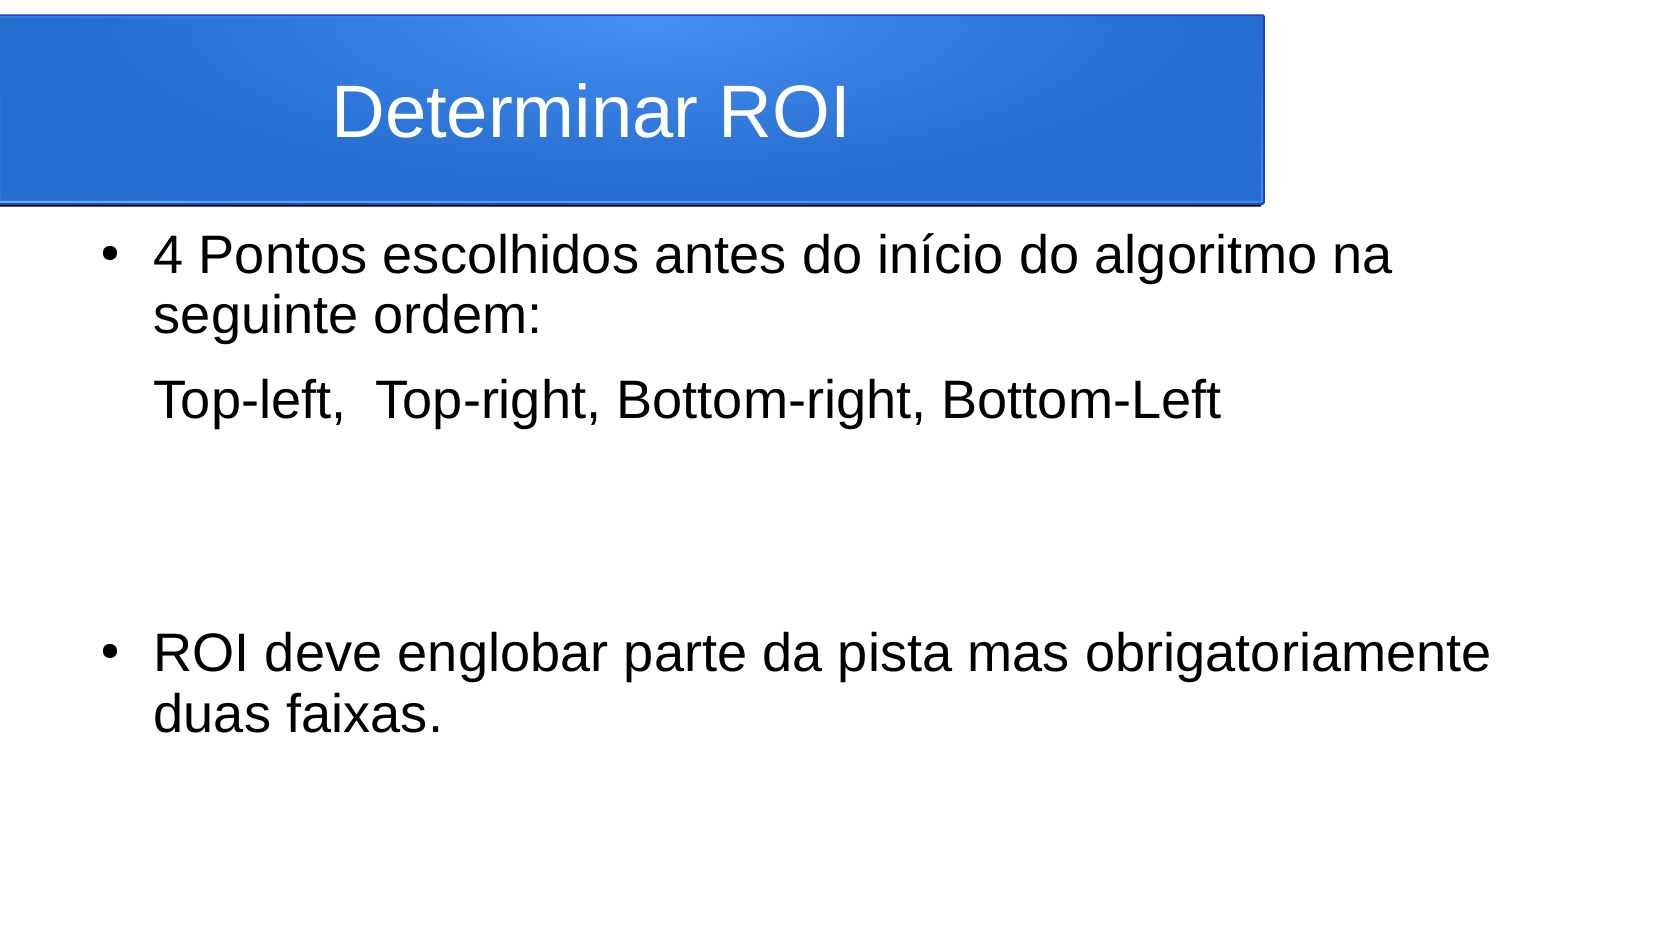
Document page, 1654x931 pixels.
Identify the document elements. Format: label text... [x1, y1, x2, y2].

title Determinar ROI [82, 35, 1235, 189]
list 4 Pontos escolhidos antes do início do algoritmo na seguinte ordem: Top-left, Top-right, Bottom-right, Bottom-Left ROI deve englobar parte da pista mas obrigatoriamente duas faixas. [82, 224, 1571, 764]
